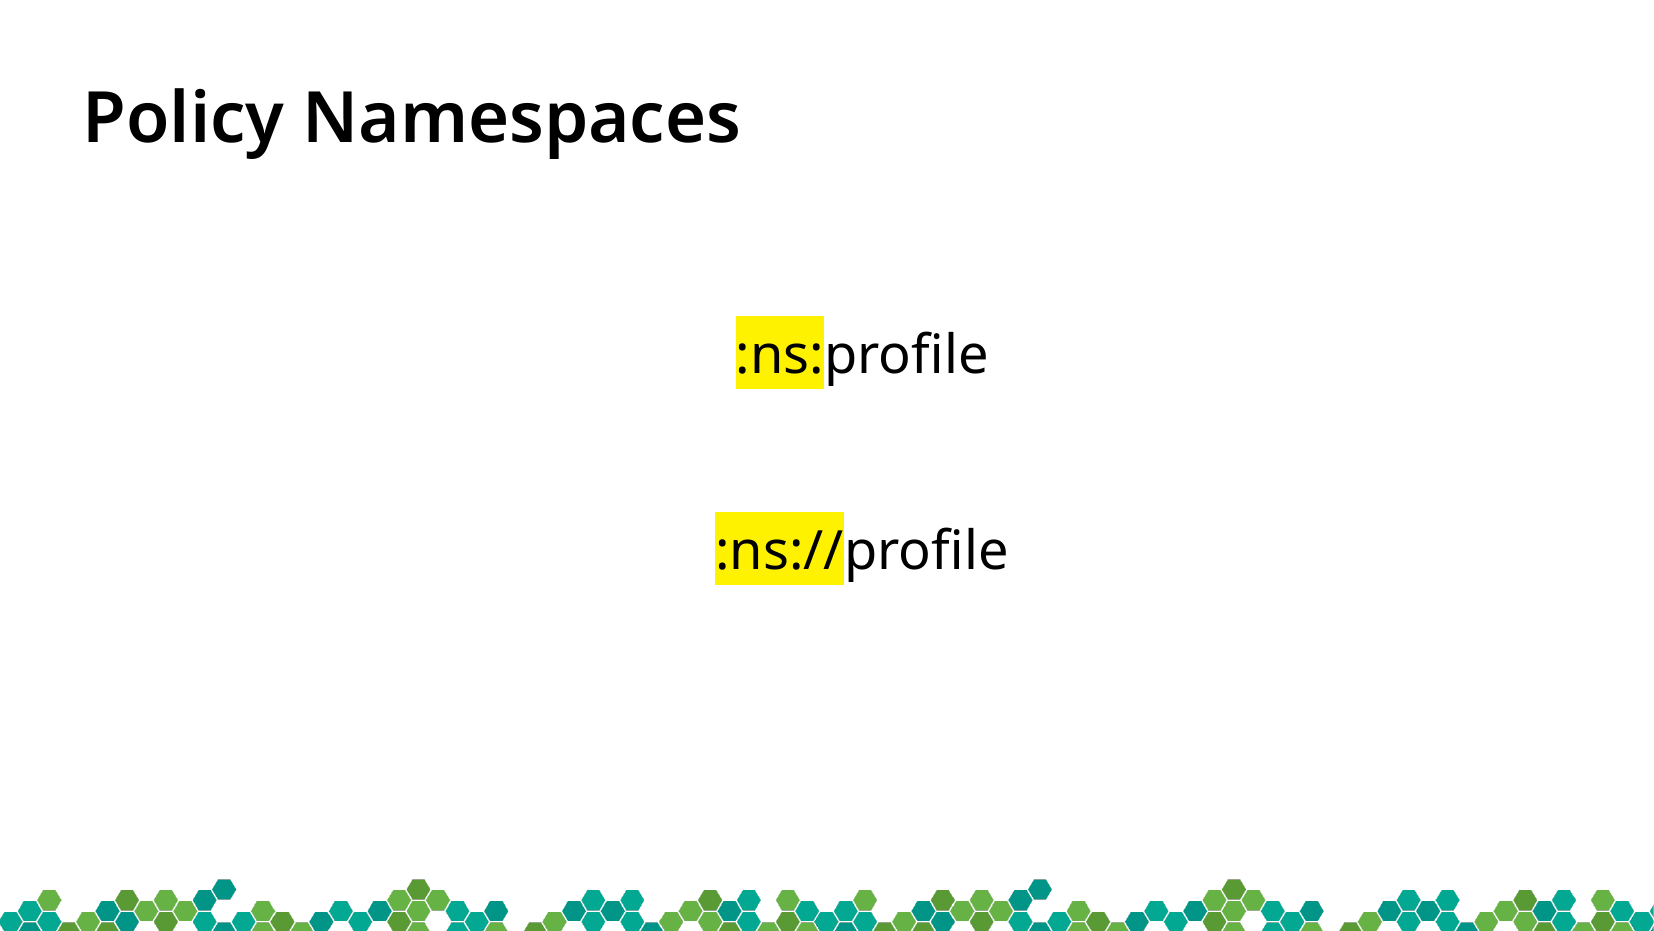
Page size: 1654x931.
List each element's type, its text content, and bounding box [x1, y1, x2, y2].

list :ns:profile :ns://profile [82, 217, 1571, 758]
picture [0, 871, 1654, 931]
title Policy Namespaces [82, 37, 1571, 193]
